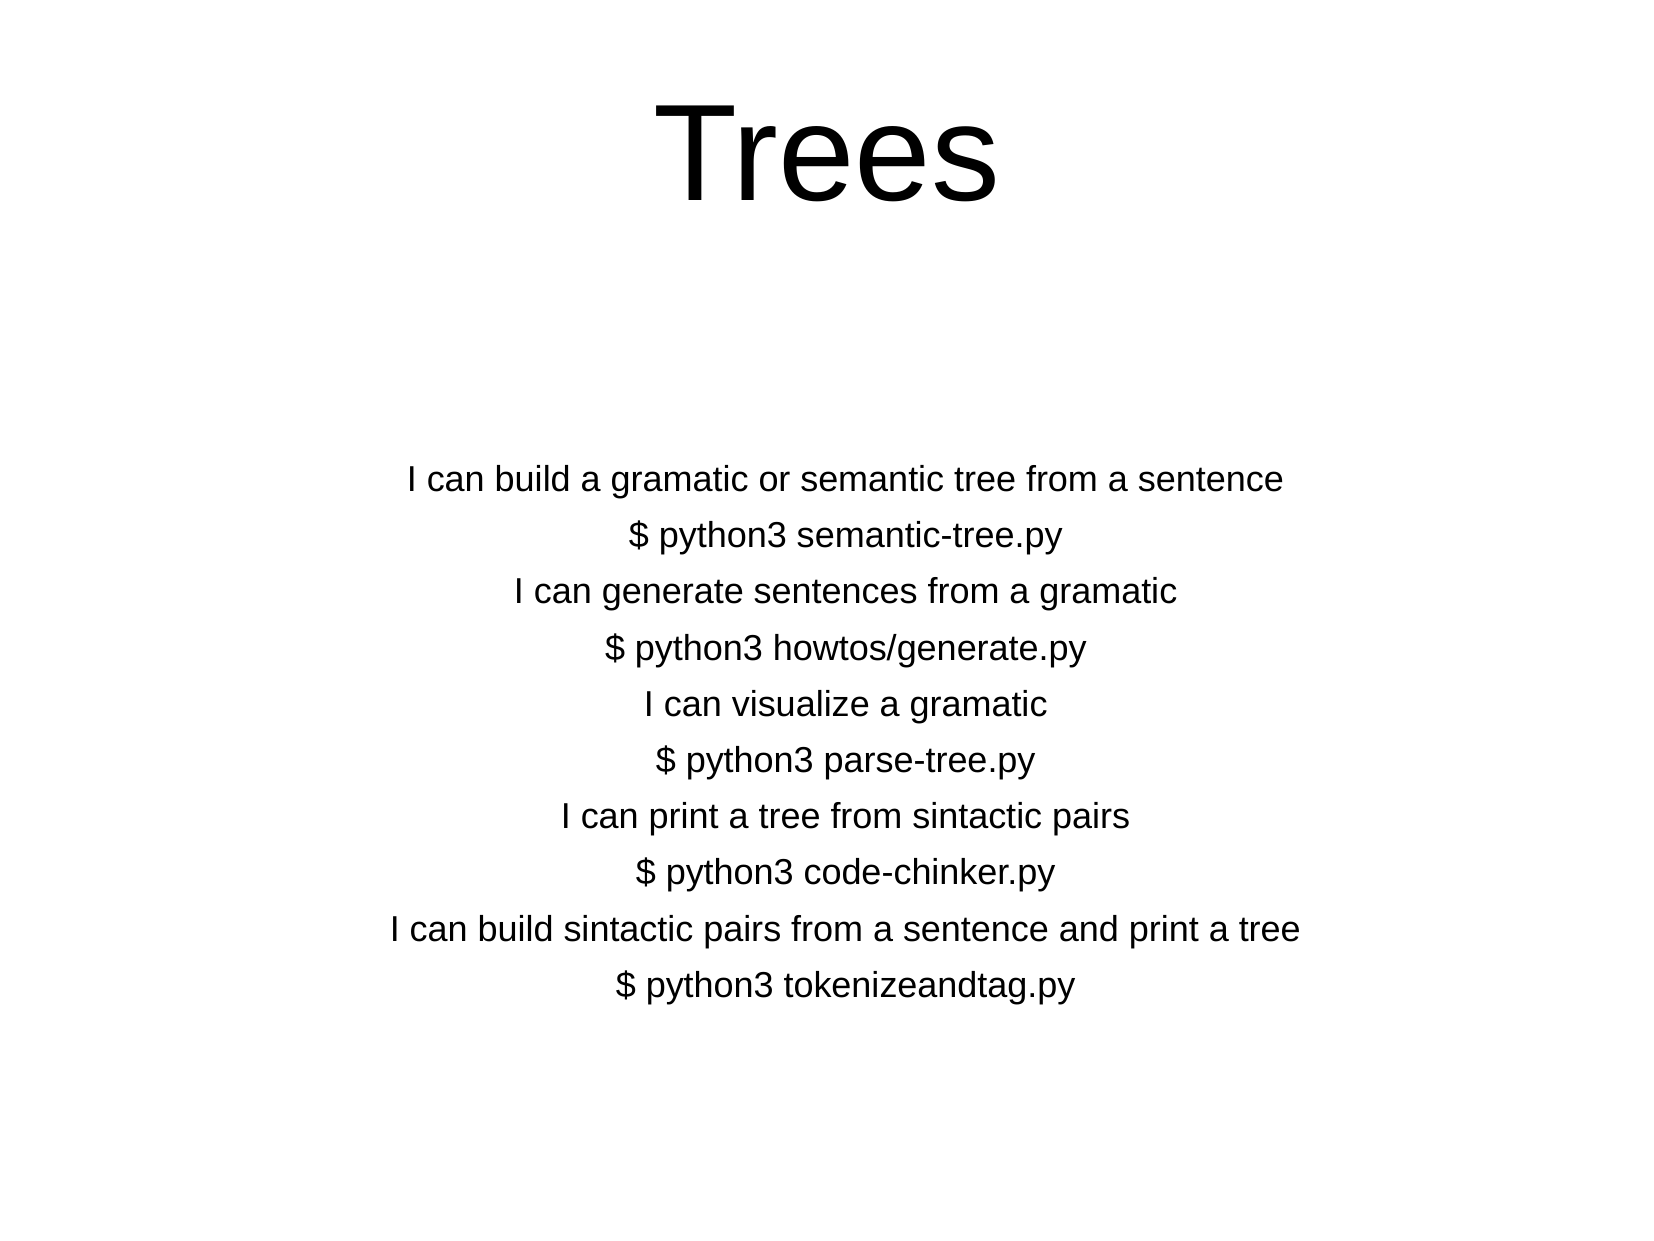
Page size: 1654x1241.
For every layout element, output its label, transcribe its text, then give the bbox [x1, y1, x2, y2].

list I can build a gramatic or semantic tree from a sentence $ python3 semantic-tree.py I can generate sentences from a gramatic $ python3 howtos/generate.py I can visualize a gramatic $ python3 parse-tree.py I can print a tree from sintactic pairs $ python3 code-chinker.py I can build sintactic pairs from a sentence and print a tree $ python3 tokenizeandtag.py [82, 290, 1571, 1010]
title Trees [82, 49, 1571, 257]
